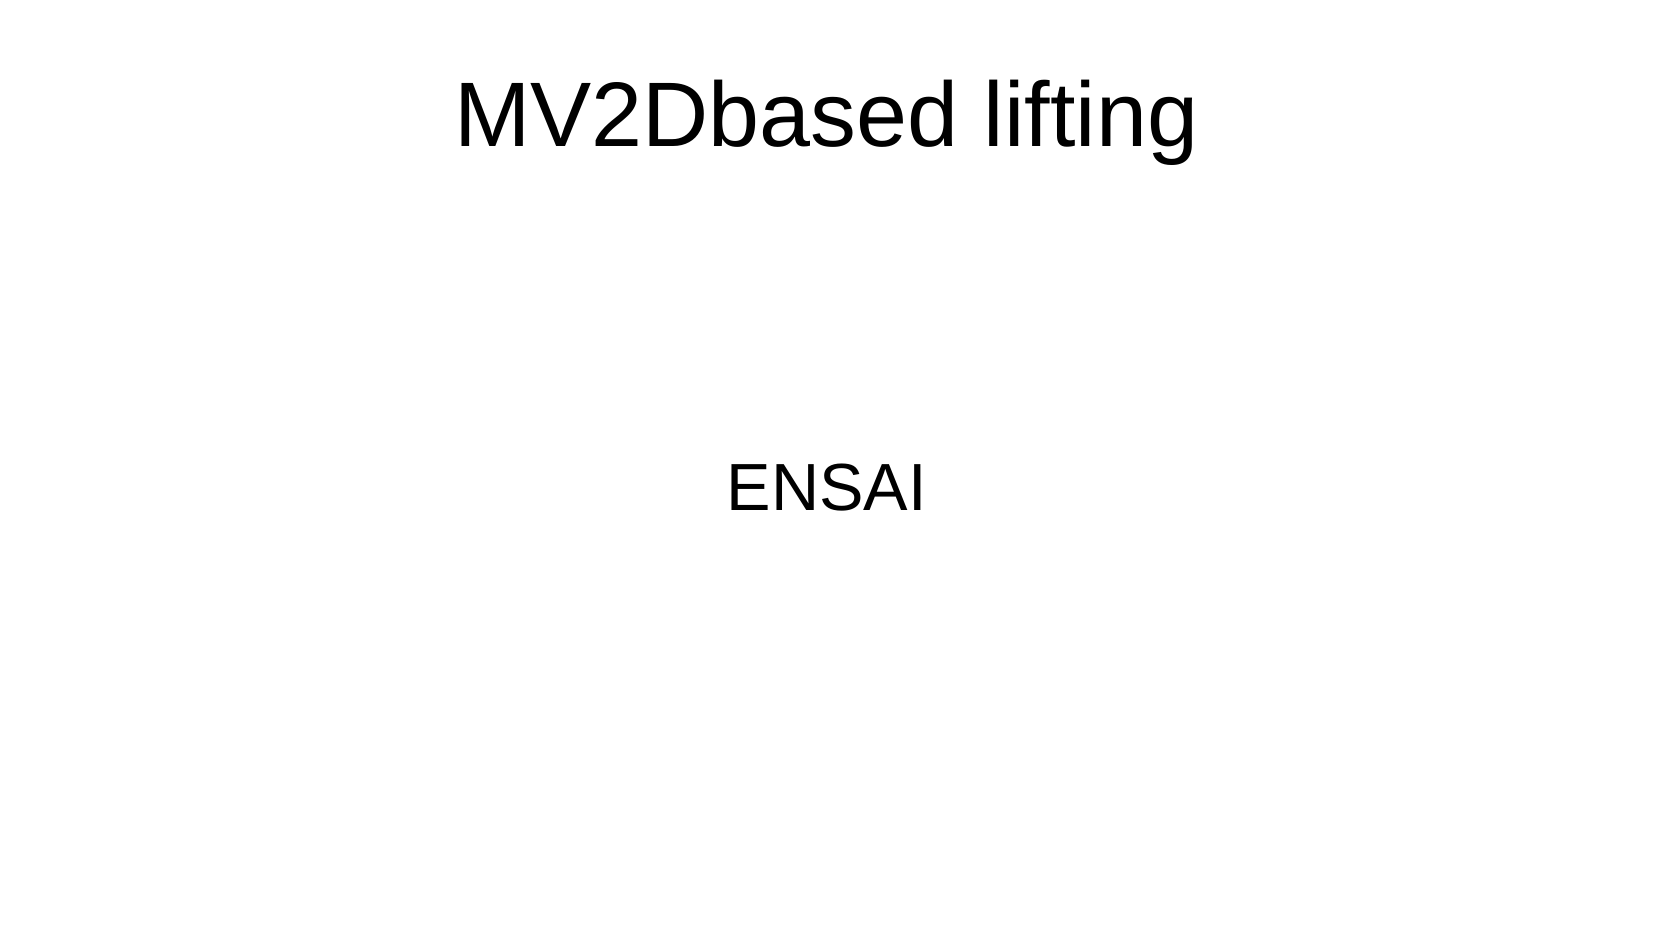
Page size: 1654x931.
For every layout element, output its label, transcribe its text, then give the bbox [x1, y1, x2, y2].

subtitle ENSAI [82, 217, 1571, 758]
title MV2Dbased lifting [82, 37, 1571, 193]
